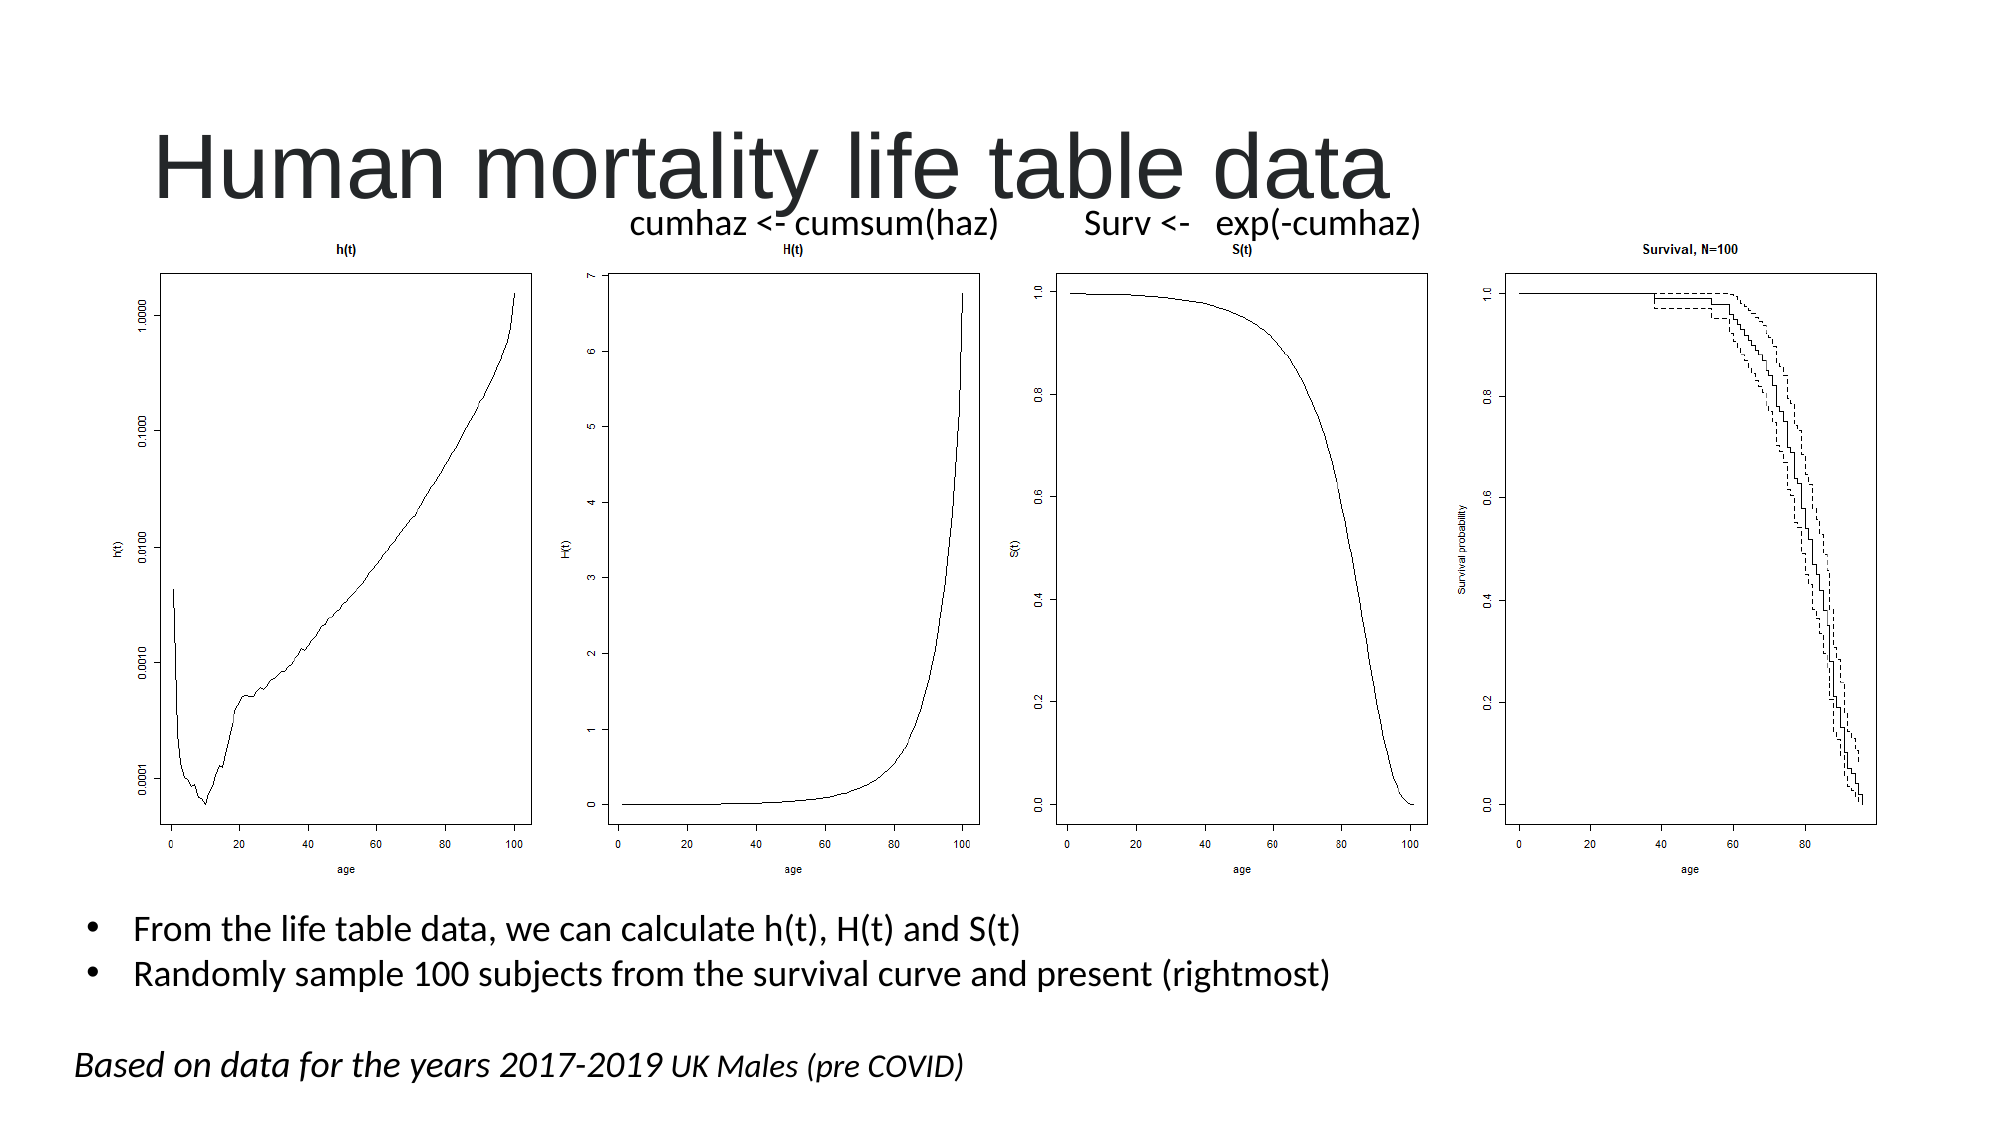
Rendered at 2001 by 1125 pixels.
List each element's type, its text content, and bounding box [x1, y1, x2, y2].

title Human mortality life table data [137, 59, 1863, 223]
text_box cumhaz <- cumsum(haz) Surv <- exp(-cumhaz) [614, 190, 1726, 297]
text_box From the life table data, we can calculate h(t), H(t) and S(t) Randomly sample 100 subjects from the survival curve and present (rightmost) [71, 896, 1929, 1003]
text_box Based on data for the years 2017-2019 UK Males (pre COVID) [58, 1032, 1513, 1125]
picture [111, 223, 1889, 880]
